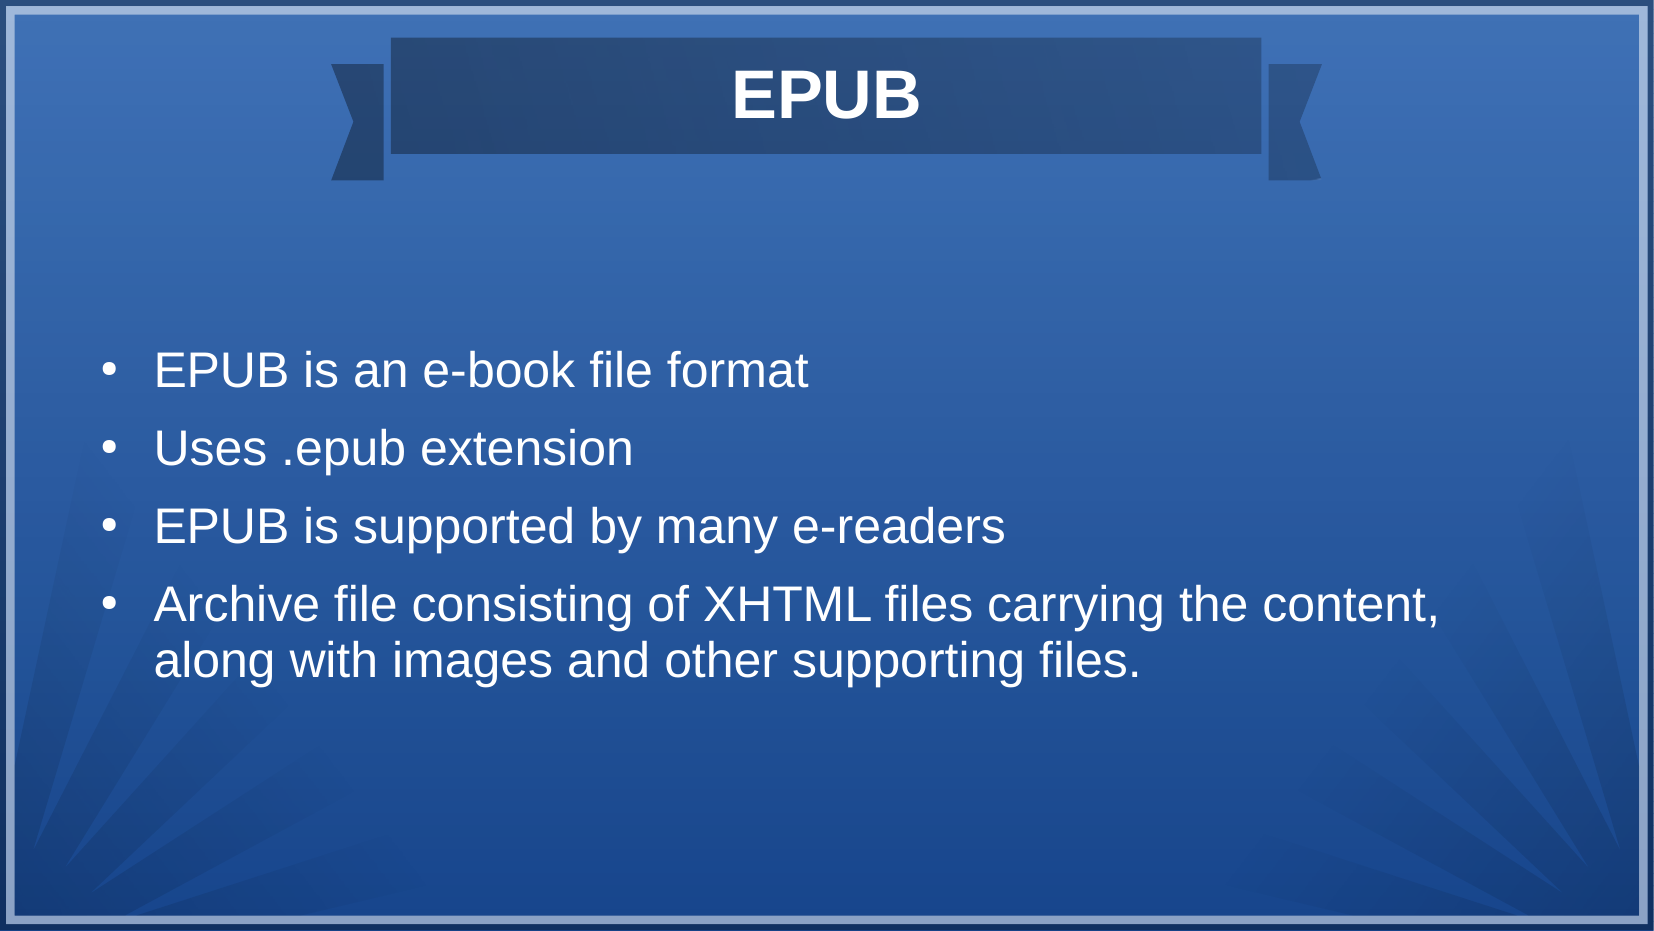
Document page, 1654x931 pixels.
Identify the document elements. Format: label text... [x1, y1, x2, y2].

list EPUB is an e-book file format Uses .epub extension EPUB is supported by many e-readers Archive file consisting of XHTML files carrying the content, along with images and other supporting files. [82, 342, 1571, 733]
title EPUB [389, 35, 1264, 154]
